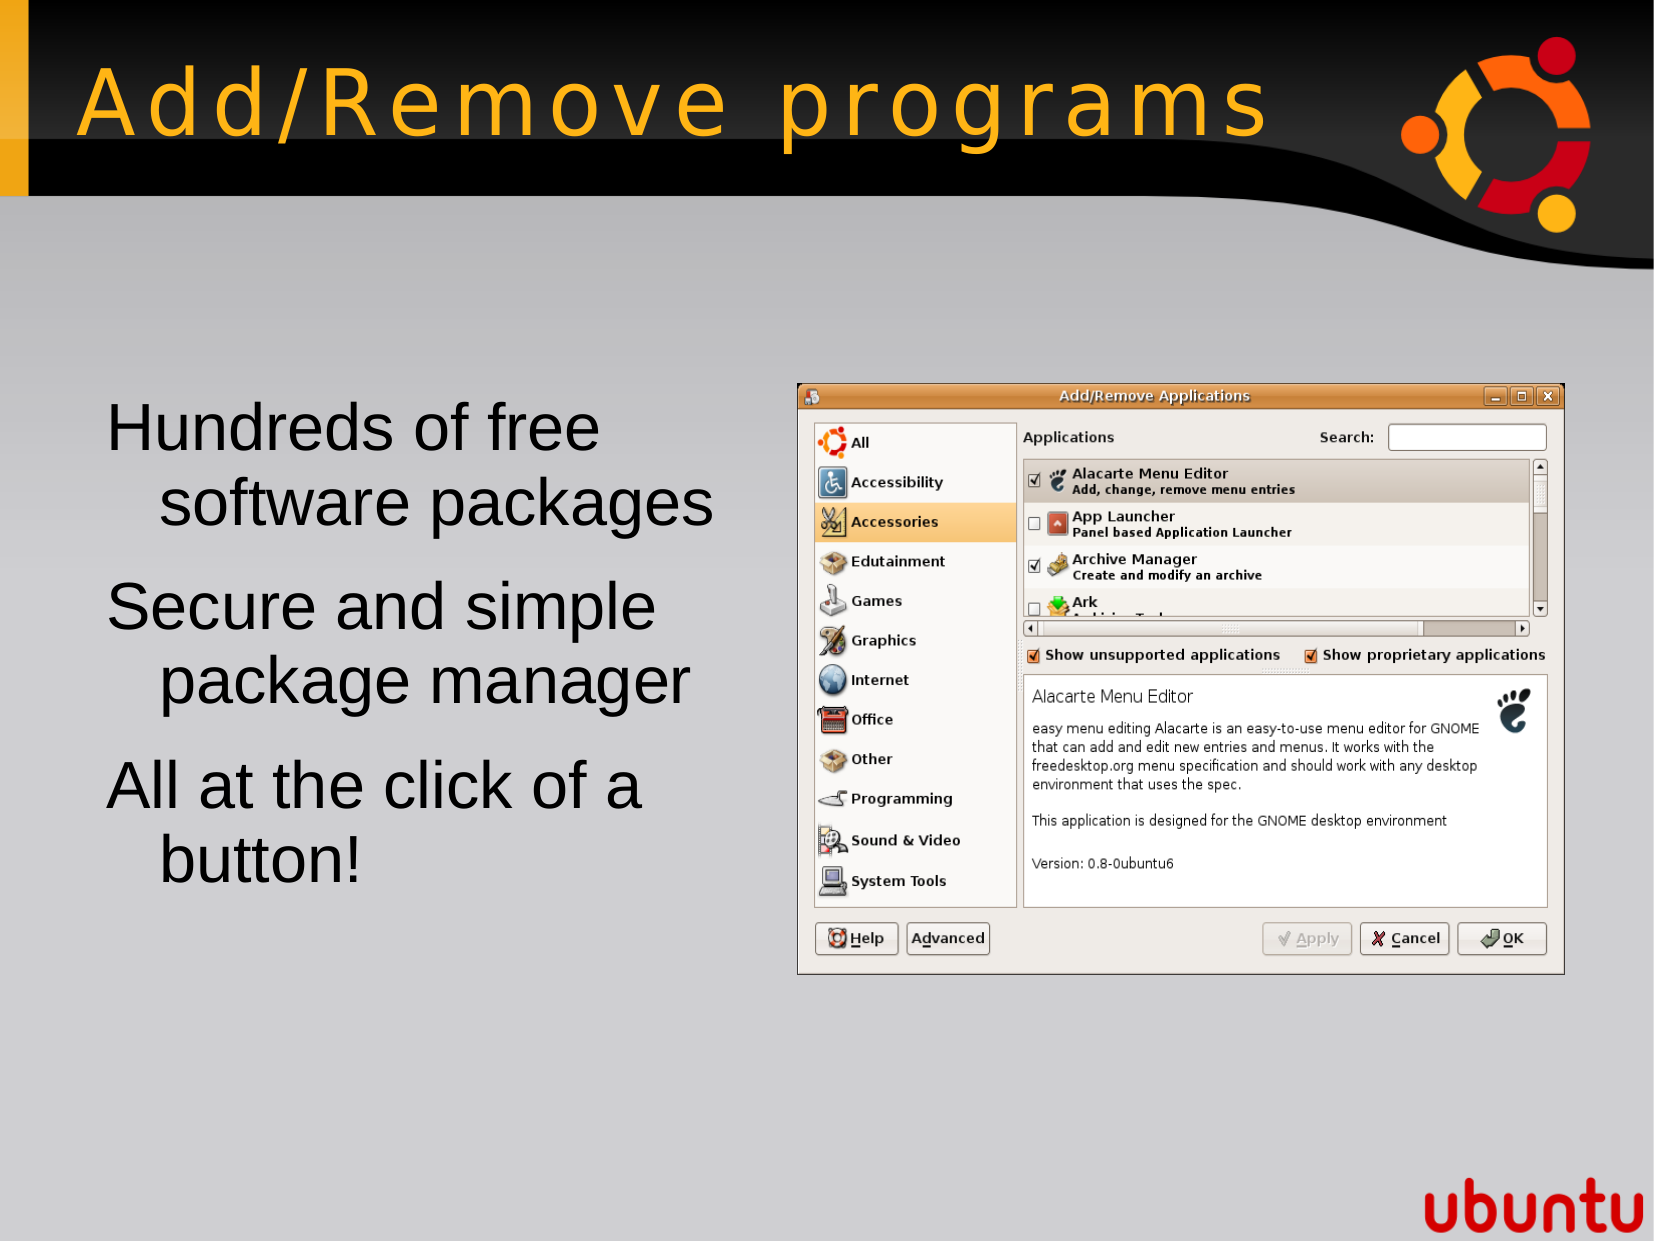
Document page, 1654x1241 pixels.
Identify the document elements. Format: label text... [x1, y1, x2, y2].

title Add/Remove programs [76, 0, 1300, 207]
picture [0, 0, 1654, 1241]
list Hundreds of free software packages Secure and simple package manager All at the click of a button! [88, 389, 768, 947]
